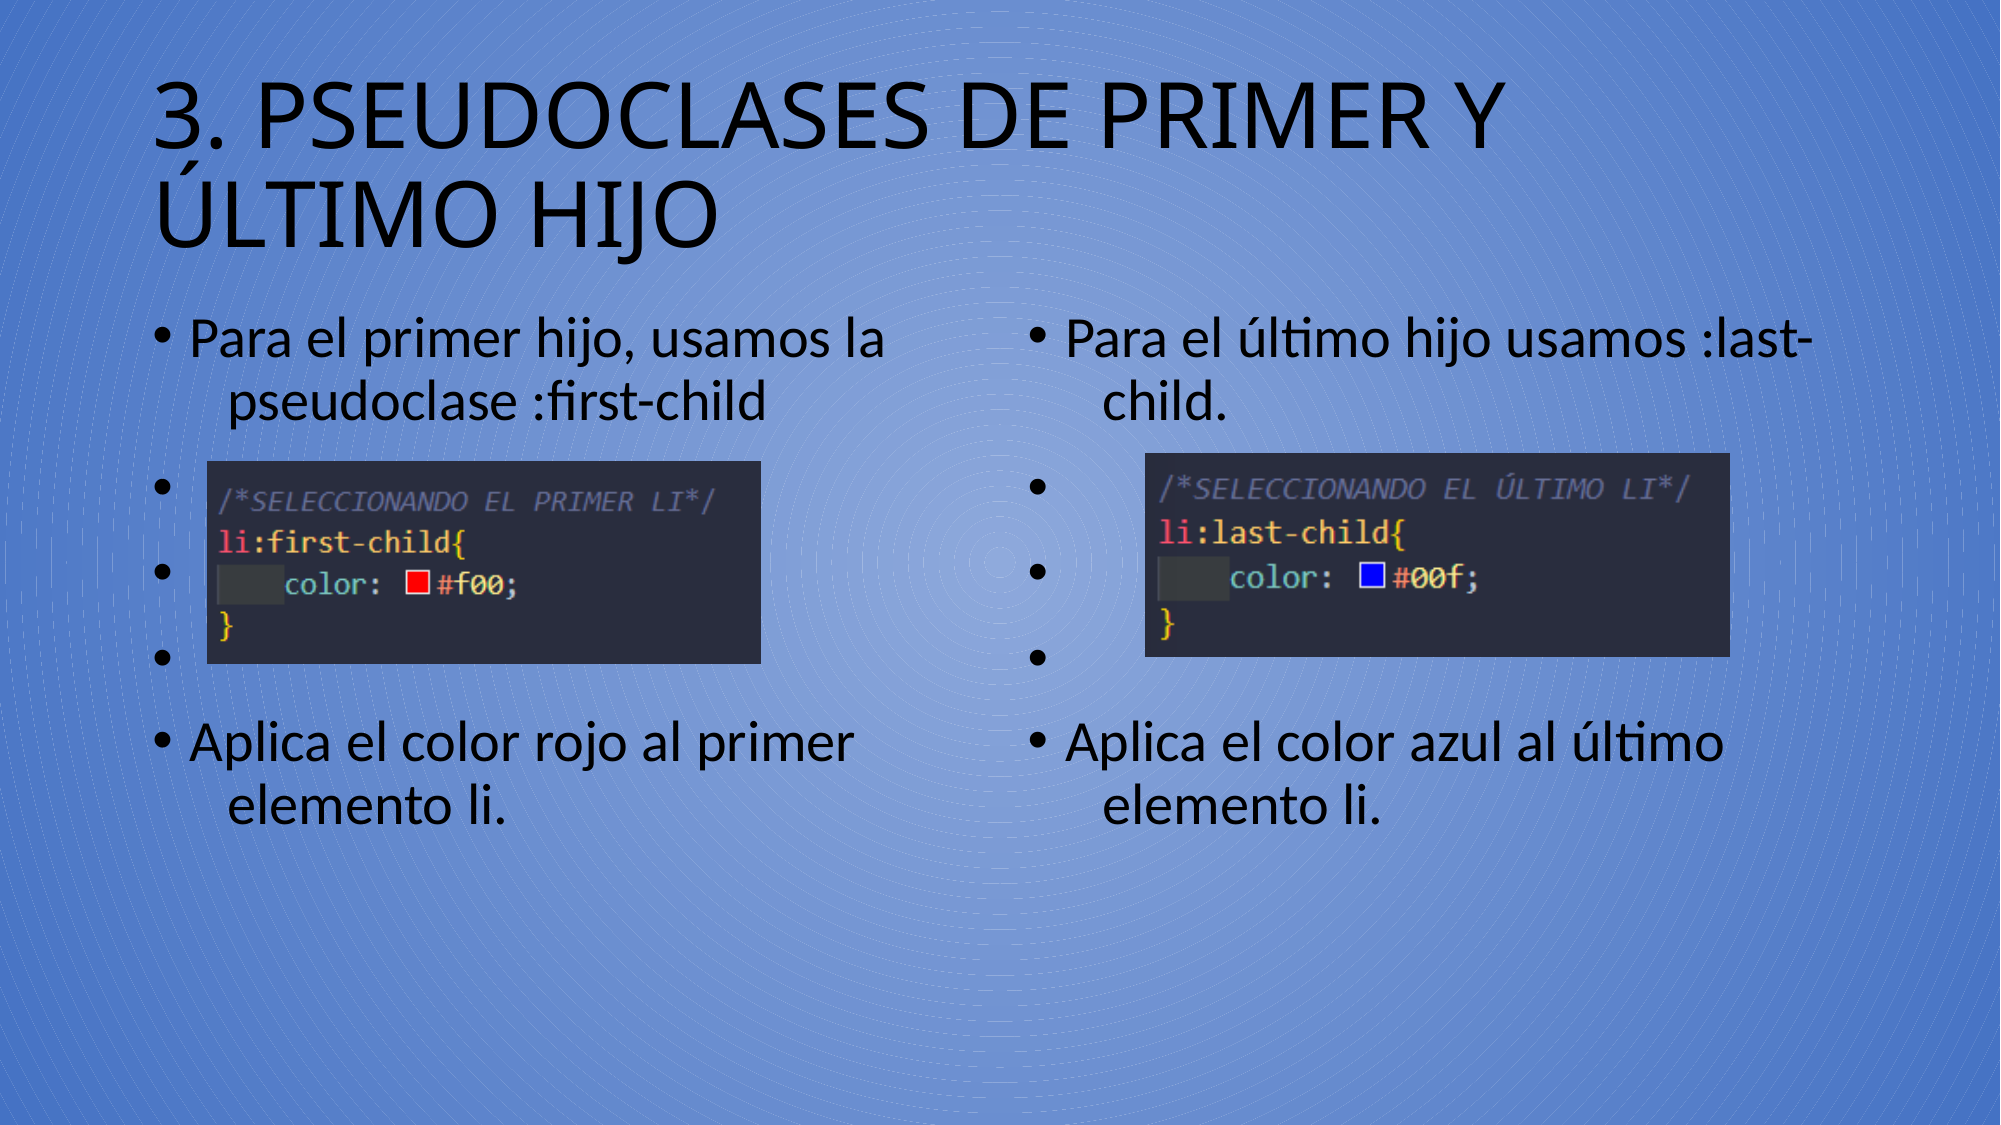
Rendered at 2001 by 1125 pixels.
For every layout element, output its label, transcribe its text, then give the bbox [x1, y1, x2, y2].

picture [1145, 453, 1730, 657]
list Para el último hijo usamos :last-child. Aplica el color azul al último elemento li. [1012, 299, 1863, 1014]
picture [207, 461, 761, 664]
list Para el primer hijo, usamos la pseudoclase :first-child Aplica el color rojo al primer elemento li. [137, 299, 988, 1014]
title 3. PSEUDOCLASES DE PRIMER Y ÚLTIMO HIJO [137, 59, 1863, 278]
